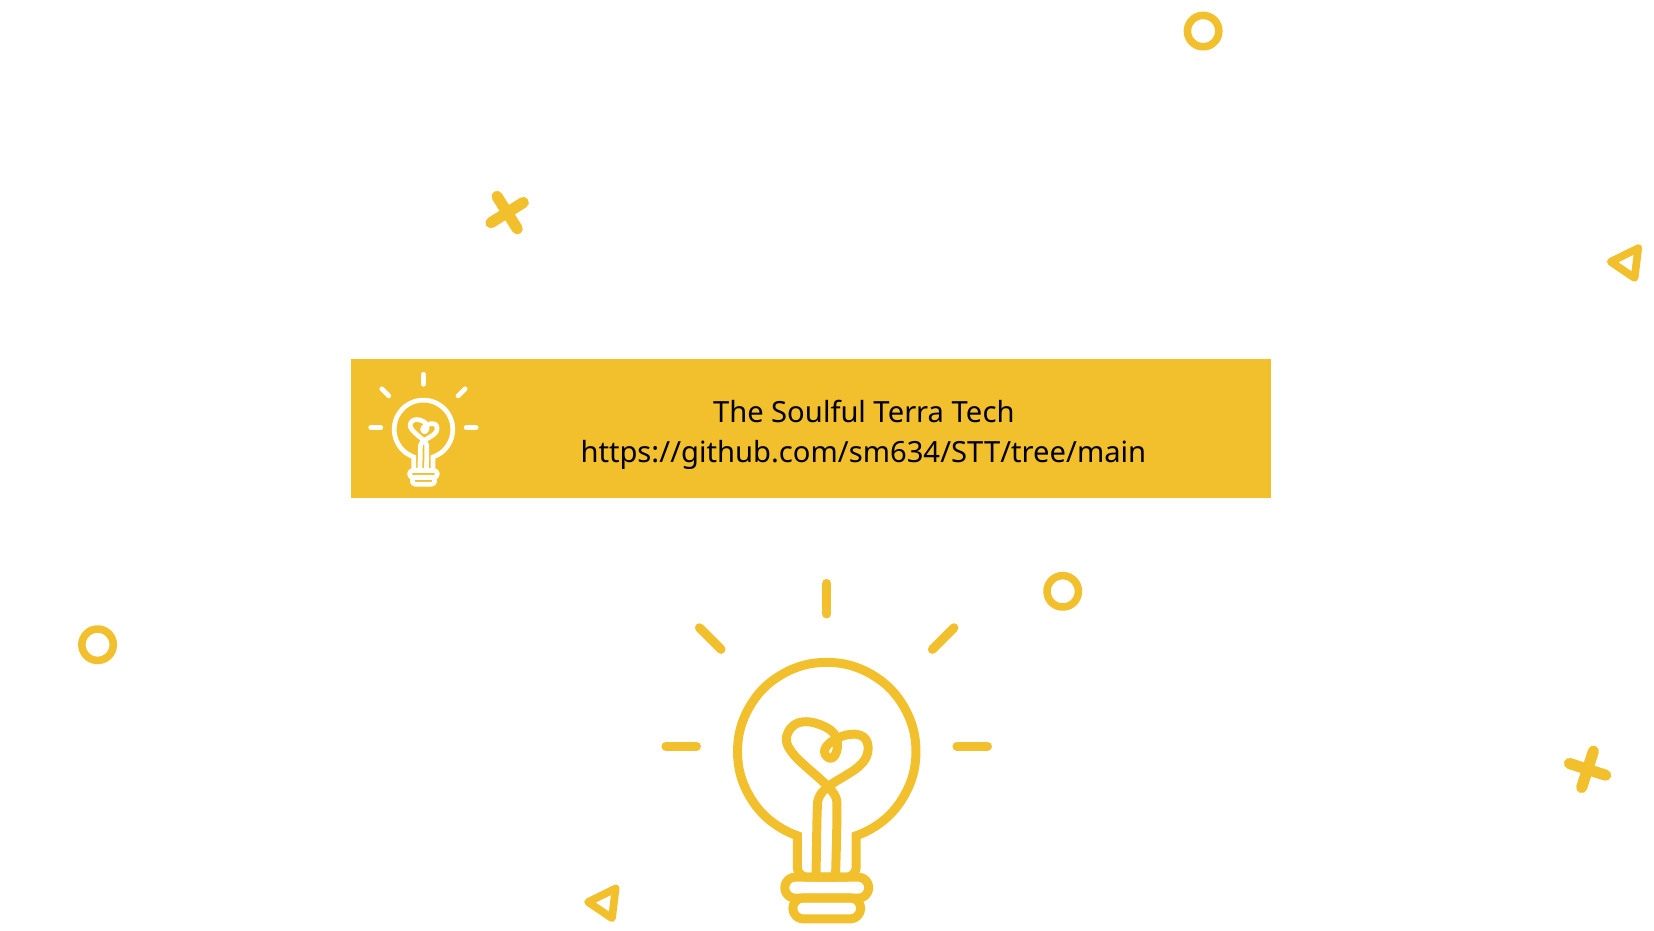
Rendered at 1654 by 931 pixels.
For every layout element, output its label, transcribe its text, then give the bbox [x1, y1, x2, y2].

text_box The Soulful Terra Tech https://github.com/sm634/STT/tree/main [487, 339, 1241, 523]
